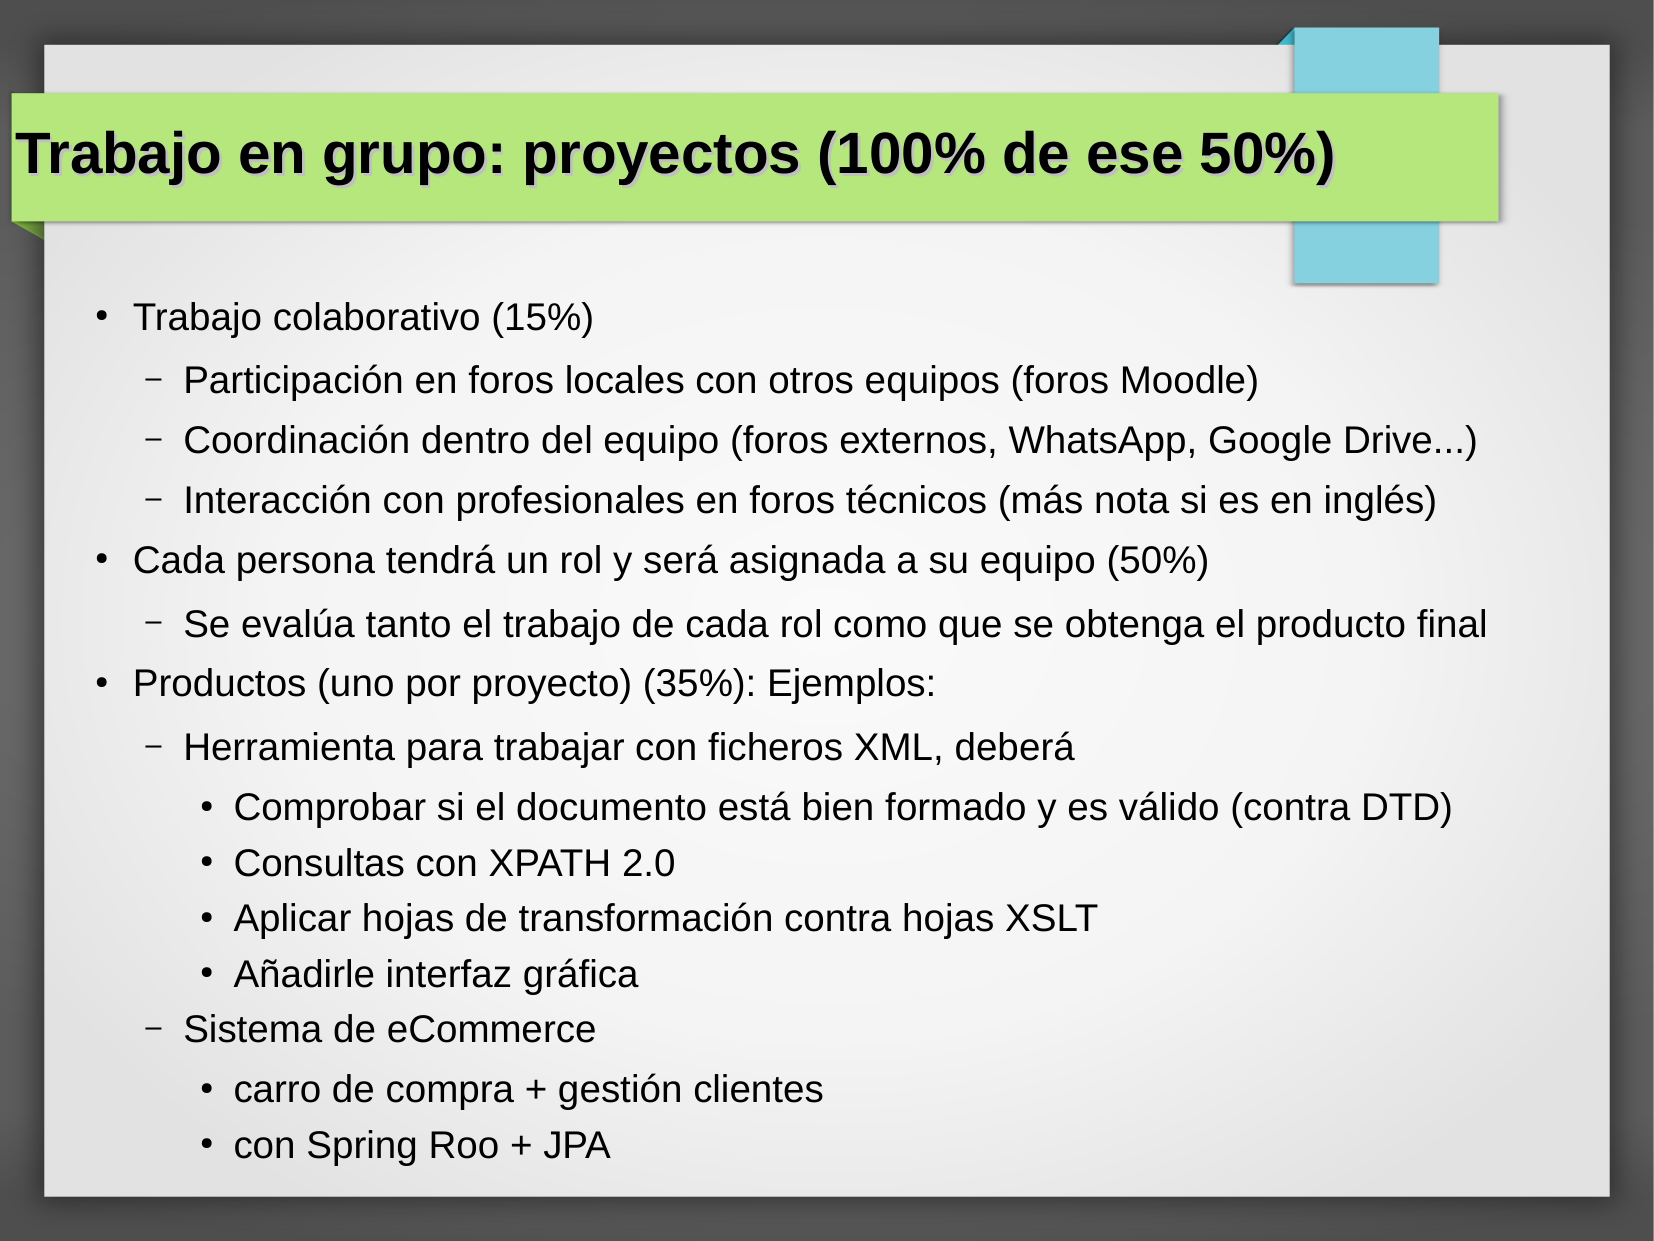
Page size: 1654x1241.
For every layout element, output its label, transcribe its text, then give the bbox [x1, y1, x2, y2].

title Trabajo en grupo: proyectos (100% de ese 50%) [15, 74, 1546, 233]
picture [0, 0, 1654, 1241]
list Trabajo colaborativo (15%) Participación en foros locales con otros equipos (foros Moodle) Coordinación dentro del equipo (foros externos, WhatsApp, Google Drive...) Interacción con profesionales en foros técnicos (más nota si es en inglés) Cada persona tendrá un rol y será asignada a su equipo (50%) Se evalúa tanto el trabajo de cada rol como que se obtenga el producto final Productos (uno por proyecto) (35%): Ejemplos: Herramienta para trabajar con ficheros XML, deberá Comprobar si el documento está bien formado y es válido (contra DTD) Consultas con XPATH 2.0 Aplicar hojas de transformación contra hojas XSLT Añadirle interfaz gráfica Sistema de eCommerce carro de compra + gestión clientes con Spring Roo + JPA [82, 295, 1571, 1171]
